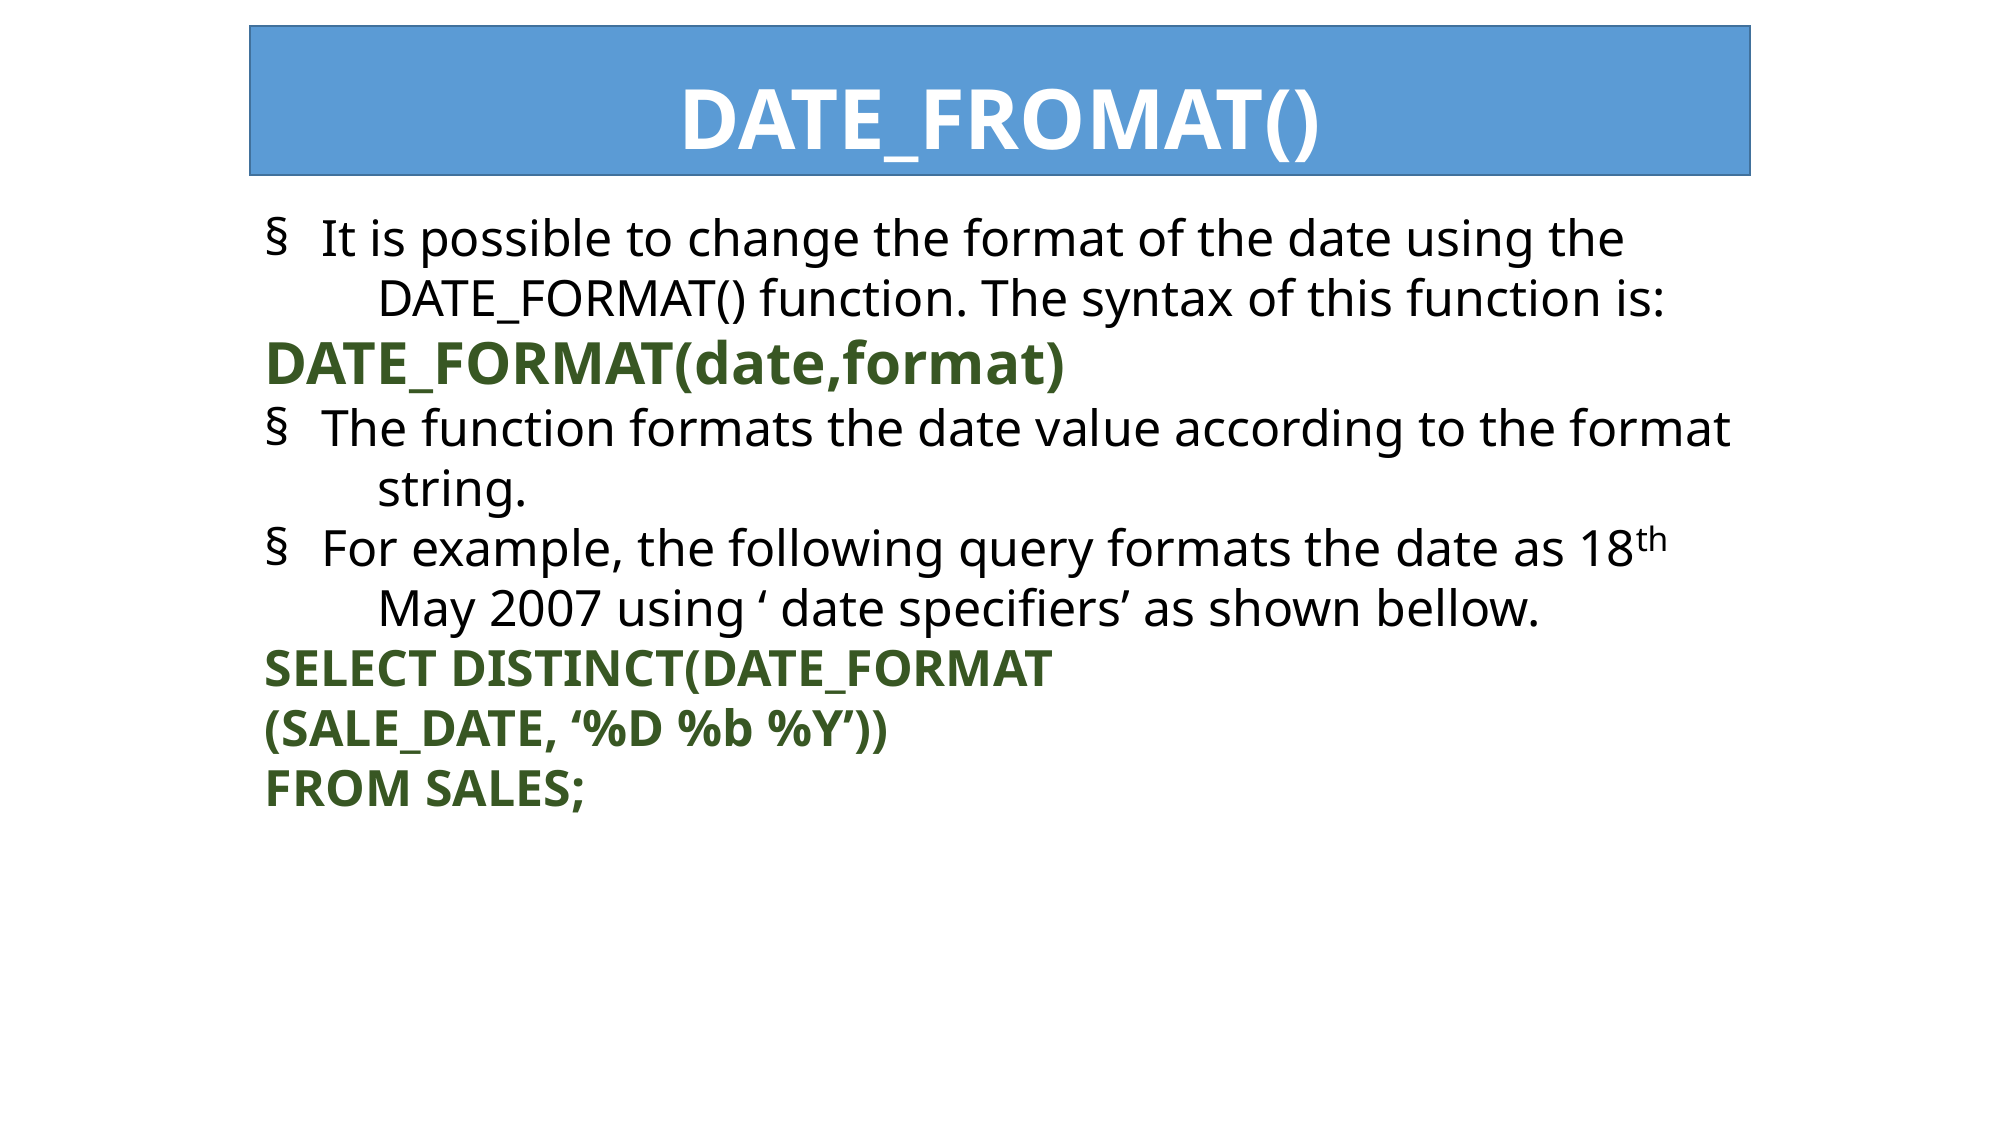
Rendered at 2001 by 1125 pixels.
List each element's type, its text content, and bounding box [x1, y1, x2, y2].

title DATE_FROMAT() [249, 26, 1750, 176]
subtitle [249, 198, 1750, 927]
text_box It is possible to change the format of the date using the DATE_FORMAT() function. The syntax of this function is: DATE_FORMAT(date,format) The function formats the date value according to the format string. For example, the following query formats the date as 18th May 2007 using ‘ date specifiers’ as shown bellow. SELECT DISTINCT(DATE_FORMAT (SALE_DATE, ‘%D %b %Y’)) FROM SALES; [250, 199, 1750, 824]
